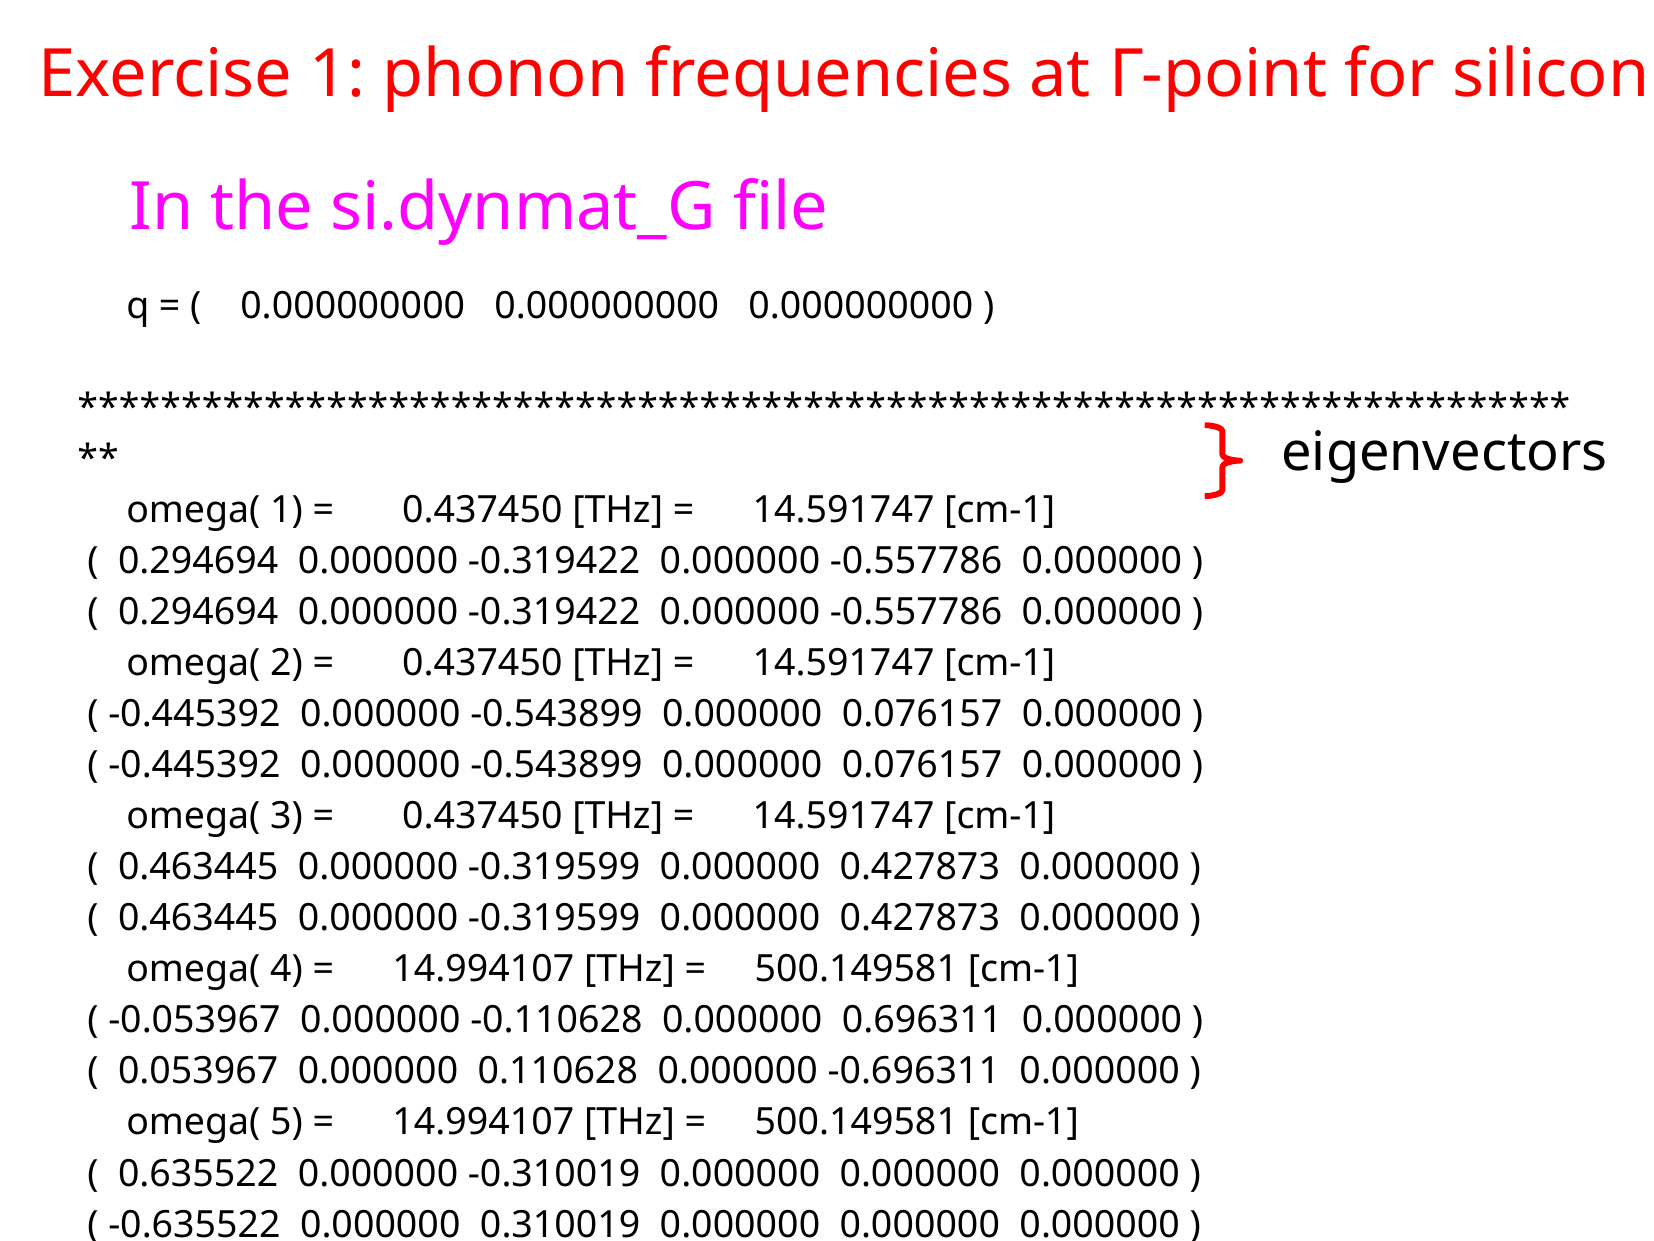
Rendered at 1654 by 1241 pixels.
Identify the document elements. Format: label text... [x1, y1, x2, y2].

text_box In the si.dynmat_G file [111, 174, 796, 267]
text_box eigenvectors [1263, 401, 1574, 503]
text_box q = ( 0.000000000 0.000000000 0.000000000 ) ************************************************************************** omega( 1) = 0.437450 [THz] = 14.591747 [cm-1] ( 0.294694 0.000000 -0.319422 0.000000 -0.557786 0.000000 ) ( 0.294694 0.000000 -0.319422 0.000000 -0.557786 0.000000 ) omega( 2) = 0.437450 [THz] = 14.591747 [cm-1] ( -0.445392 0.000000 -0.543899 0.000000 0.076157 0.000000 ) ( -0.445392 0.000000 -0.543899 0.000000 0.076157 0.000000 ) omega( 3) = 0.437450 [THz] = 14.591747 [cm-1] ( 0.463445 0.000000 -0.319599 0.000000 0.427873 0.000000 ) ( 0.463445 0.000000 -0.319599 0.000000 0.427873 0.000000 ) omega( 4) = 14.994107 [THz] = 500.149581 [cm-1] ( -0.053967 0.000000 -0.110628 0.000000 0.696311 0.000000 ) ( 0.053967 0.000000 0.110628 0.000000 -0.696311 0.000000 ) omega( 5) = 14.994107 [THz] = 500.149581 [cm-1] ( 0.635522 0.000000 -0.310019 0.000000 0.000000 0.000000 ) ( -0.635522 0.000000 0.310019 0.000000 0.000000 0.000000 ) omega( 6) = 14.994107 [THz] = 500.149581 [cm-1] ( 0.305286 0.000000 0.625819 0.000000 0.123090 0.000000 ) ( -0.305286 0.000000 -0.625819 0.000000 -0.123090 0.000000 ) ************************************************************************** [59, 268, 1595, 1241]
title Exercise 1: phonon frequencies at Γ-point for silicon [35, 0, 1654, 174]
